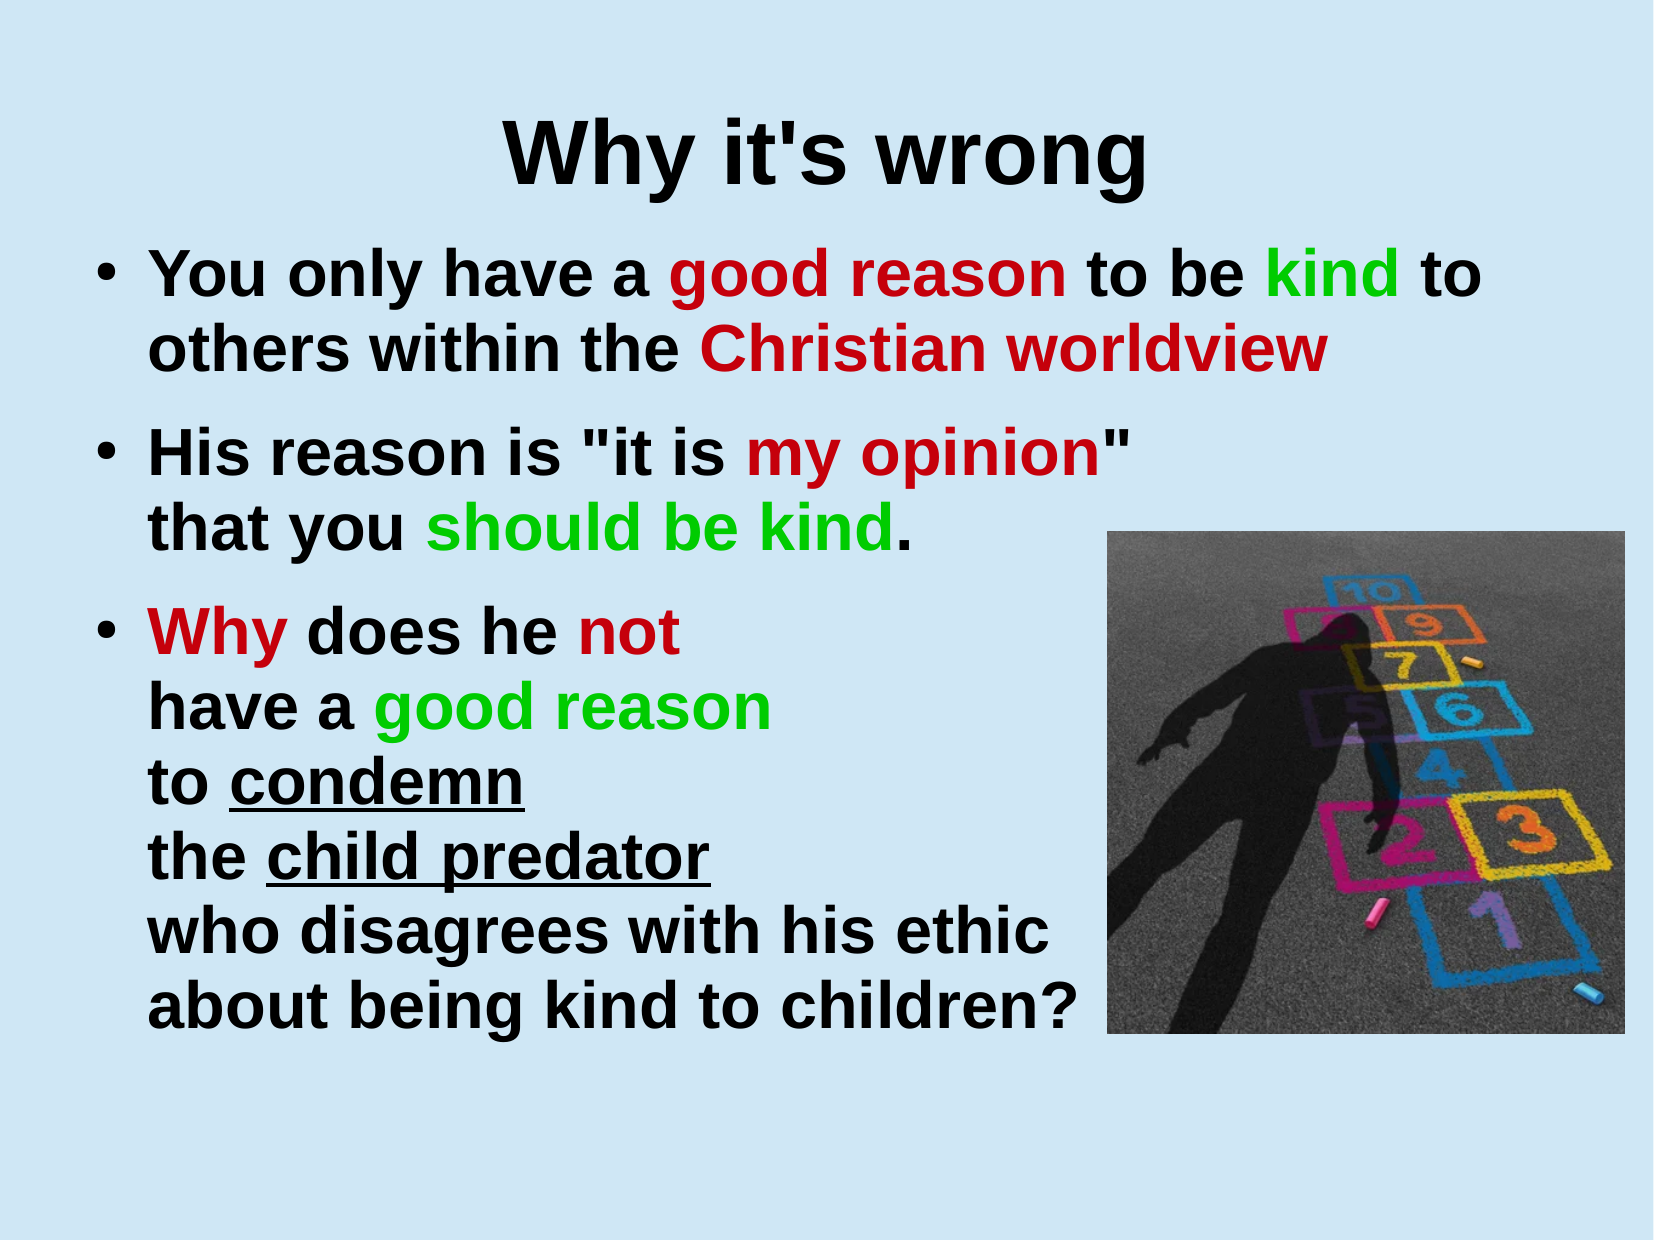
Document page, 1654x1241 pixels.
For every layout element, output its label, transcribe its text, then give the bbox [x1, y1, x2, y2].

title Why it's wrong [82, 49, 1571, 257]
list You only have a good reason to be kind to others within the Christian worldview His reason is "it is my opinion" that you should be kind. Why does he not have a good reason to condemn the child predator who disagrees with his ethic about being kind to children? [76, 236, 1565, 1177]
picture [1107, 531, 1625, 1034]
